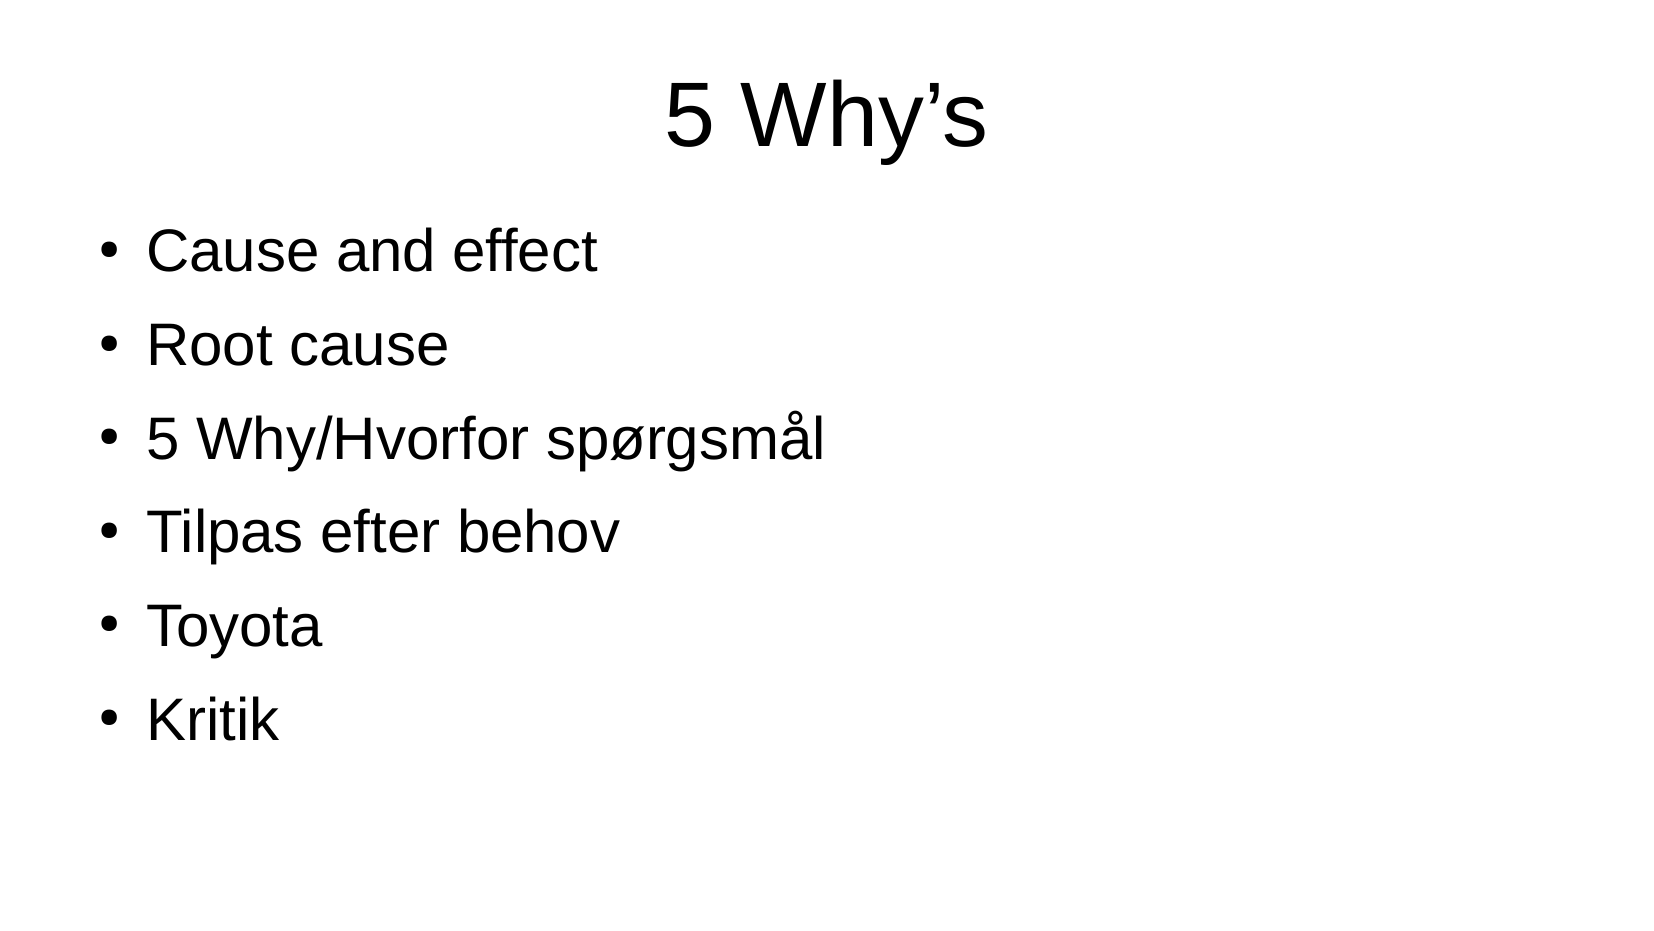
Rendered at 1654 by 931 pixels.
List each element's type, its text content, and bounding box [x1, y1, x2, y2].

list Cause and effect Root cause 5 Why/Hvorfor spørgsmål Tilpas efter behov Toyota Kritik [82, 217, 1571, 758]
title 5 Why’s [82, 37, 1571, 193]
